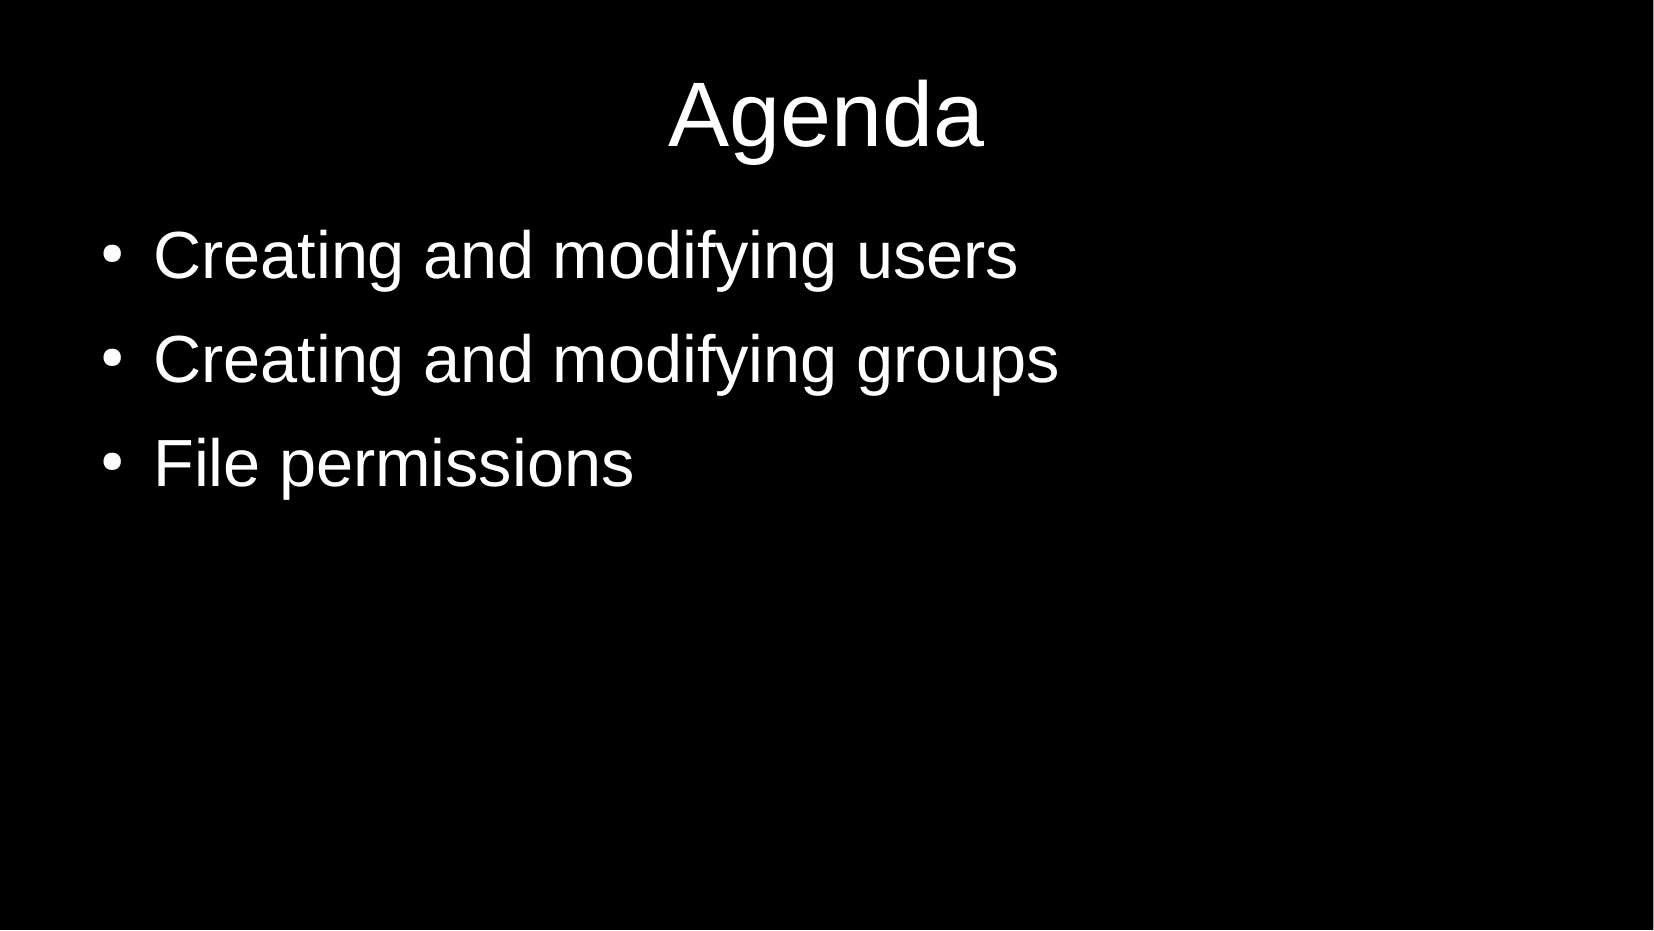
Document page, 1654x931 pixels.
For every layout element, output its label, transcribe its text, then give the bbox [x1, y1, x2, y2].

title Agenda [82, 37, 1571, 193]
list Creating and modifying users Creating and modifying groups File permissions [82, 217, 1571, 758]
